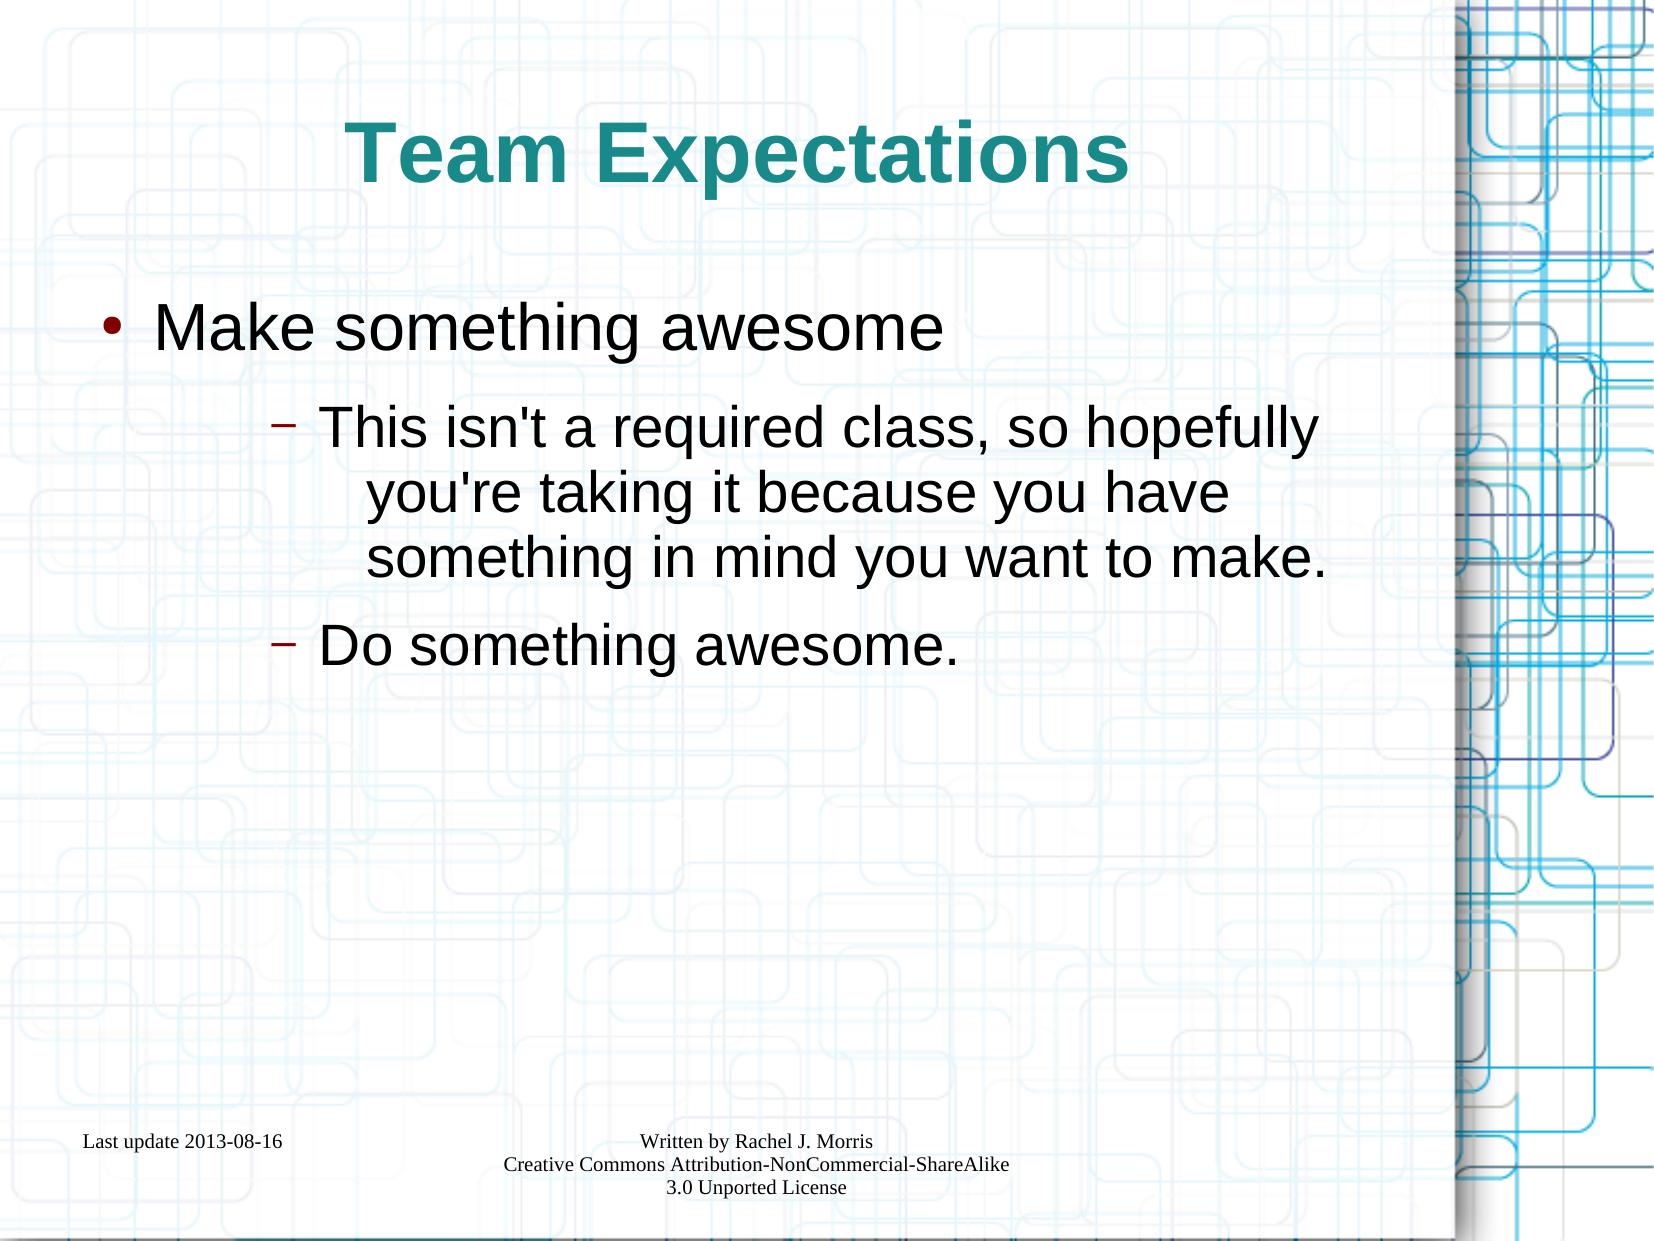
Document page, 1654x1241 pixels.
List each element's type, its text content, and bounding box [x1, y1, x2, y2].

picture [0, 0, 1654, 1241]
list Make something awesome This isn't a required class, so hopefully you're taking it because you have something in mind you want to make. Do something awesome. [82, 290, 1418, 1010]
title Team Expectations [59, 49, 1418, 257]
